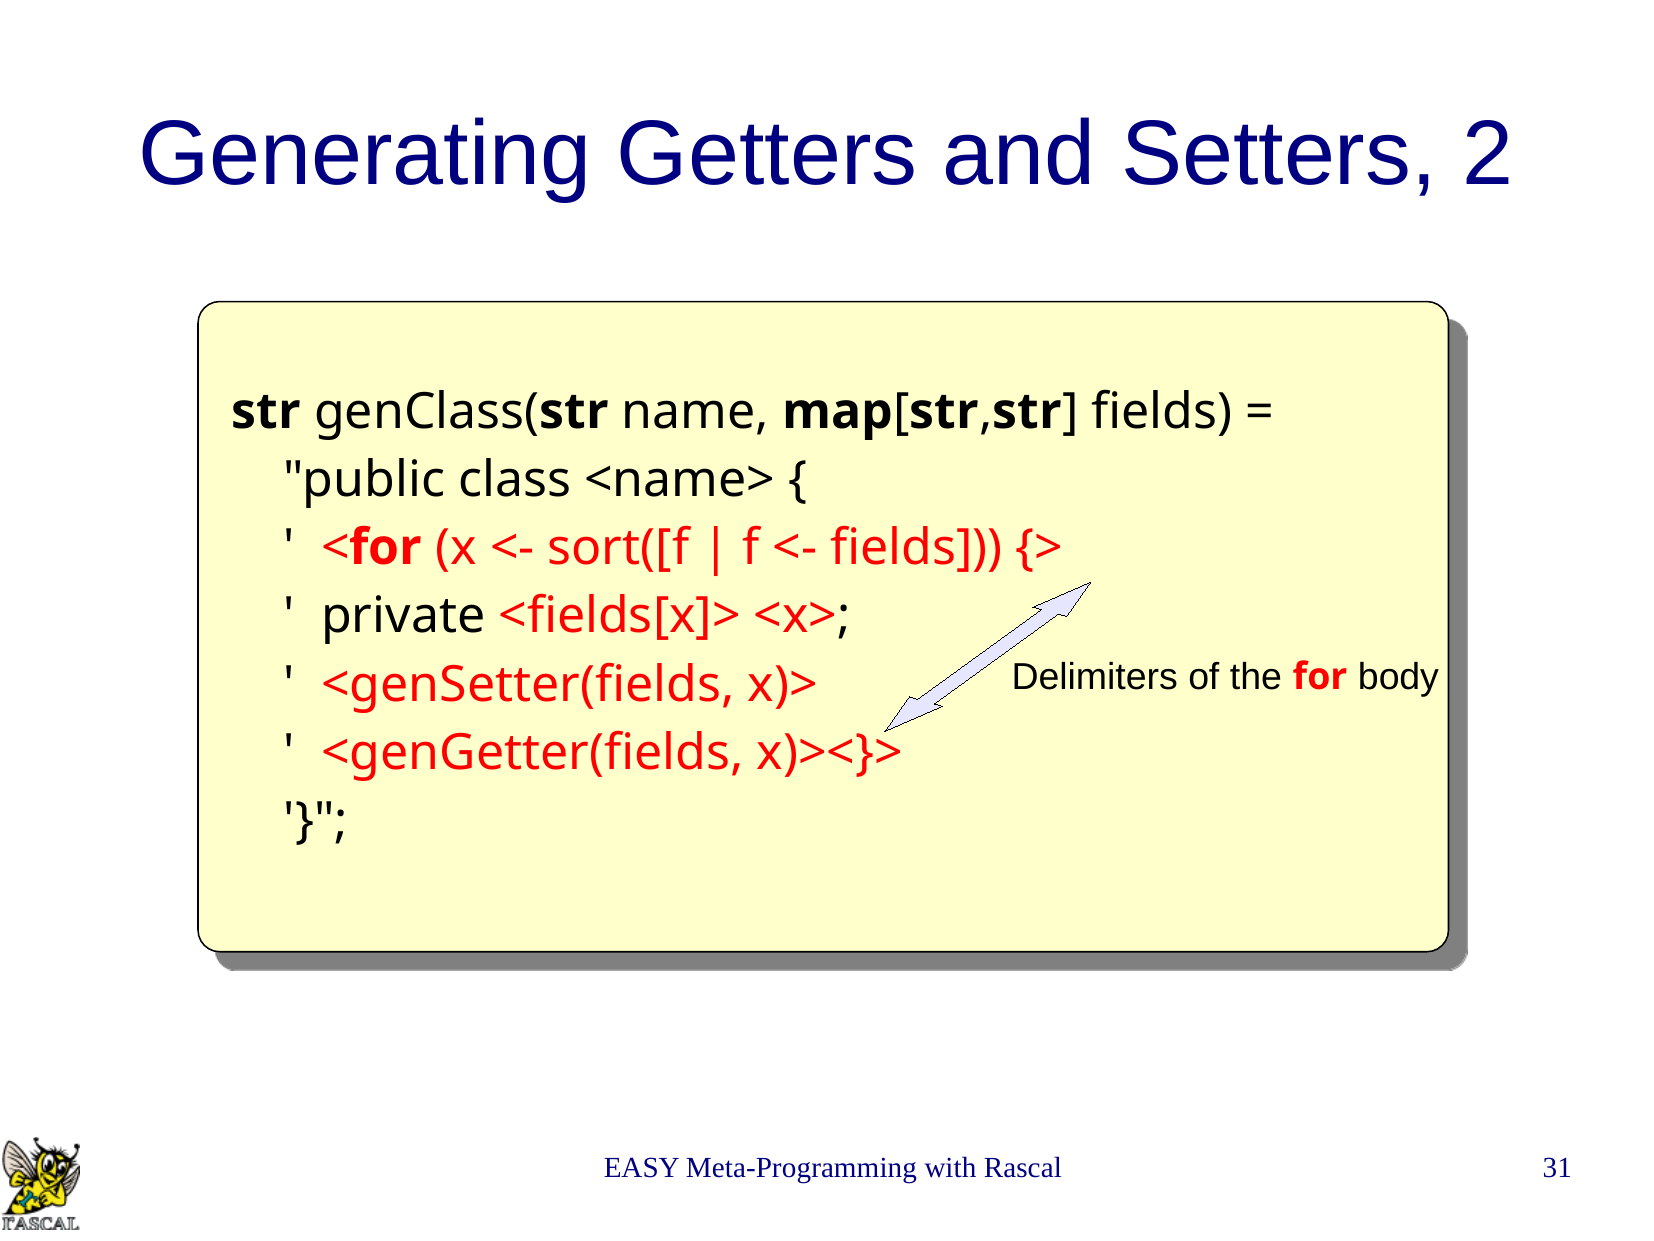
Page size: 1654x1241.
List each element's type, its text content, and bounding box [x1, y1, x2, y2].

text_box str genClass(str name, map[str,str] fields) = "public class <name> { ' <for (x <- sort([f | f <- fields])) {> ' private <fields[x]> <x>; ' <genSetter(fields, x)> ' <genGetter(fields, x)><}> '}"; [217, 298, 1447, 940]
text_box [198, 301, 1446, 952]
title Generating Getters and Setters, 2 [82, 49, 1571, 257]
picture [1, 1137, 80, 1230]
text_box [884, 582, 1091, 732]
text_box Delimiters of the for body [996, 642, 1457, 710]
